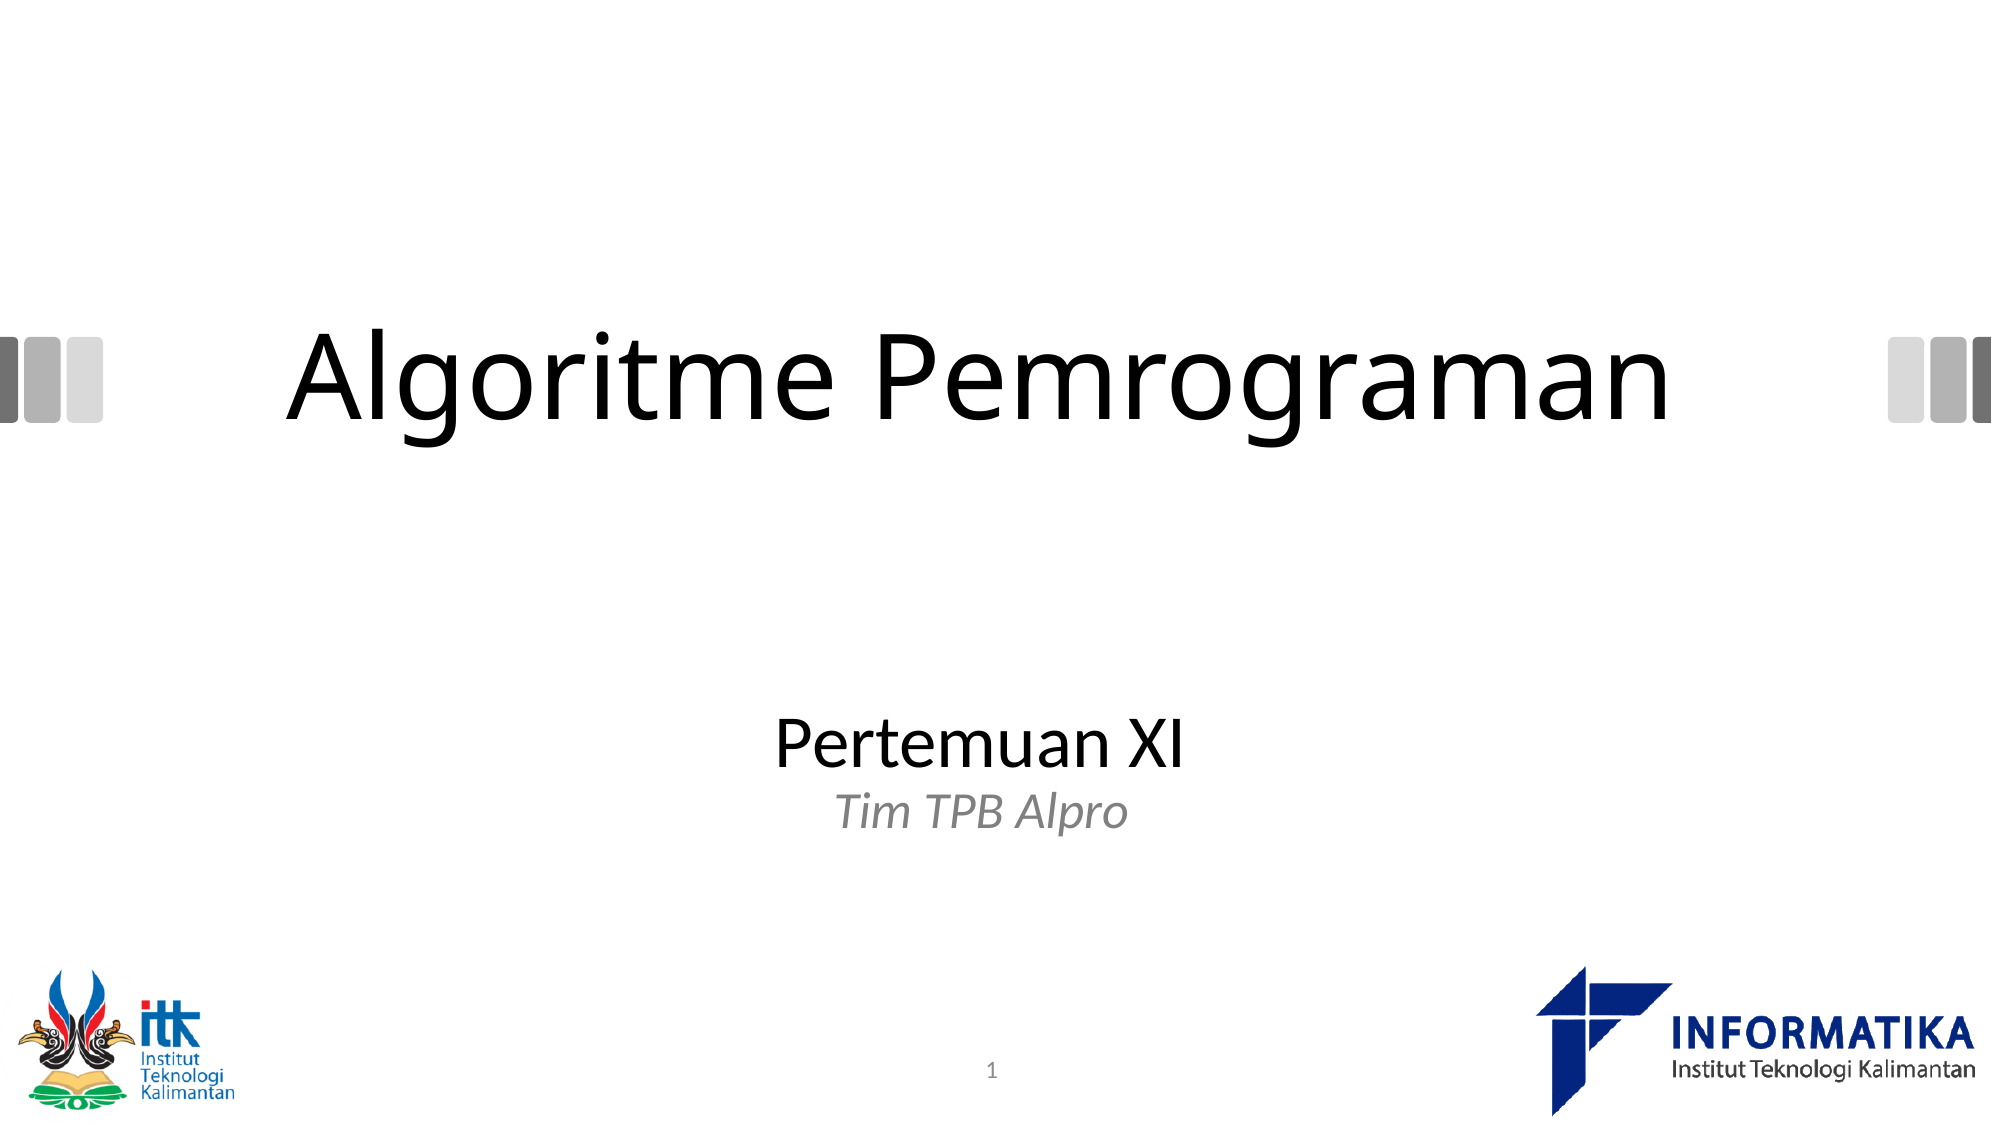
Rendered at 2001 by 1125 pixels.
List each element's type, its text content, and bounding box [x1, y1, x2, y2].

subtitle Pertemuan XI Tim TPB Alpro [531, 695, 1432, 958]
slide_number <number> [823, 1043, 1161, 1094]
picture [0, 935, 253, 1125]
title Algoritme Pemrograman [40, 259, 1922, 503]
picture [1534, 965, 1976, 1118]
